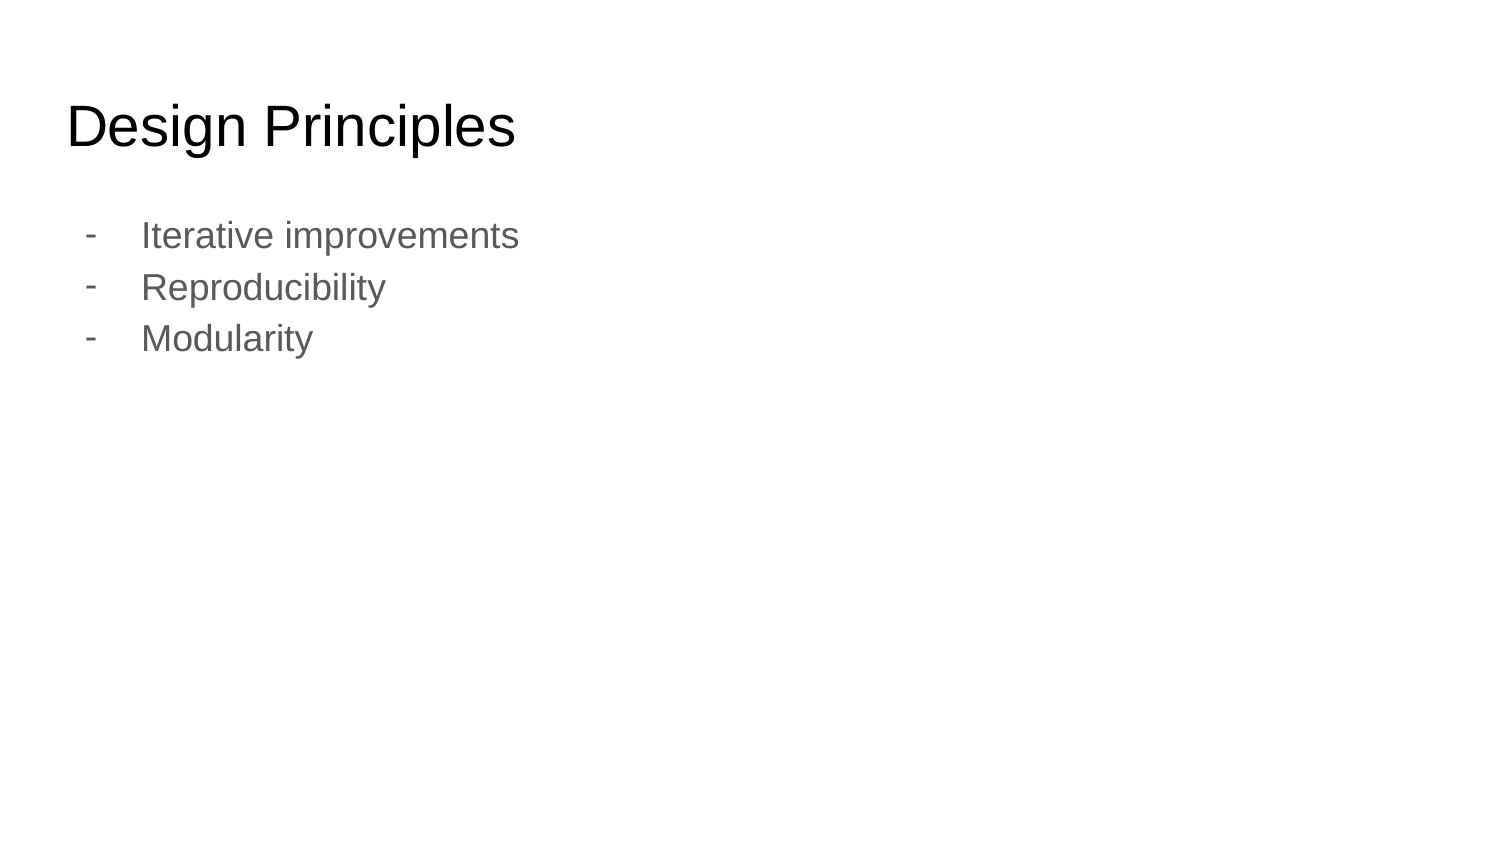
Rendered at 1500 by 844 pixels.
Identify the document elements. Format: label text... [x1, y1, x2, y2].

list Iterative improvements Reproducibility Modularity [51, 189, 1449, 750]
title Design Principles [51, 72, 1449, 167]
